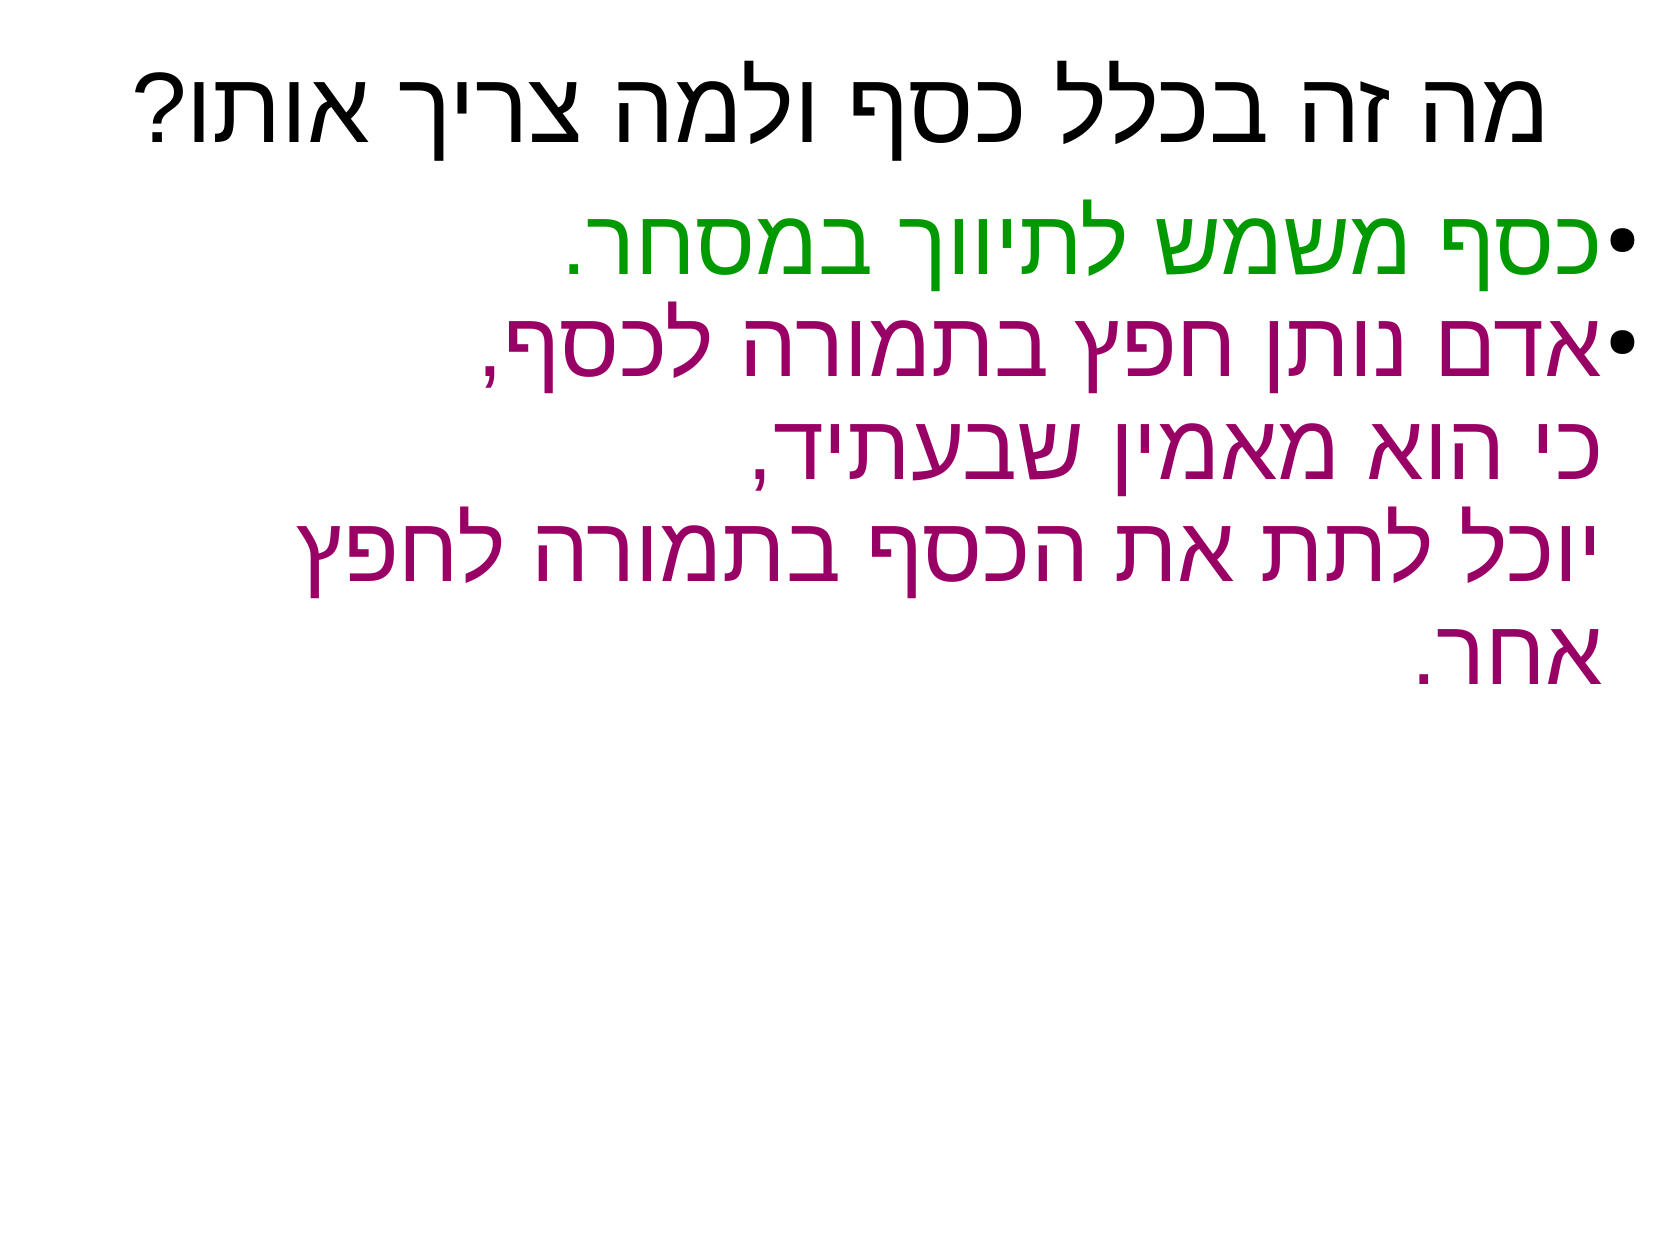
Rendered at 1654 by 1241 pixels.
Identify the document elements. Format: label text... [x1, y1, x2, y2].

text_box מה זה בכלל כסף ולמה צריך אותו? [60, 45, 1624, 184]
text_box כסף משמש לתיווך במסחר. אדם נותן חפץ בתמורה לכסף, כי הוא מאמין שבעתיד, יוכל לתת את הכסף בתמורה לחפץ אחר. [75, 183, 1654, 712]
